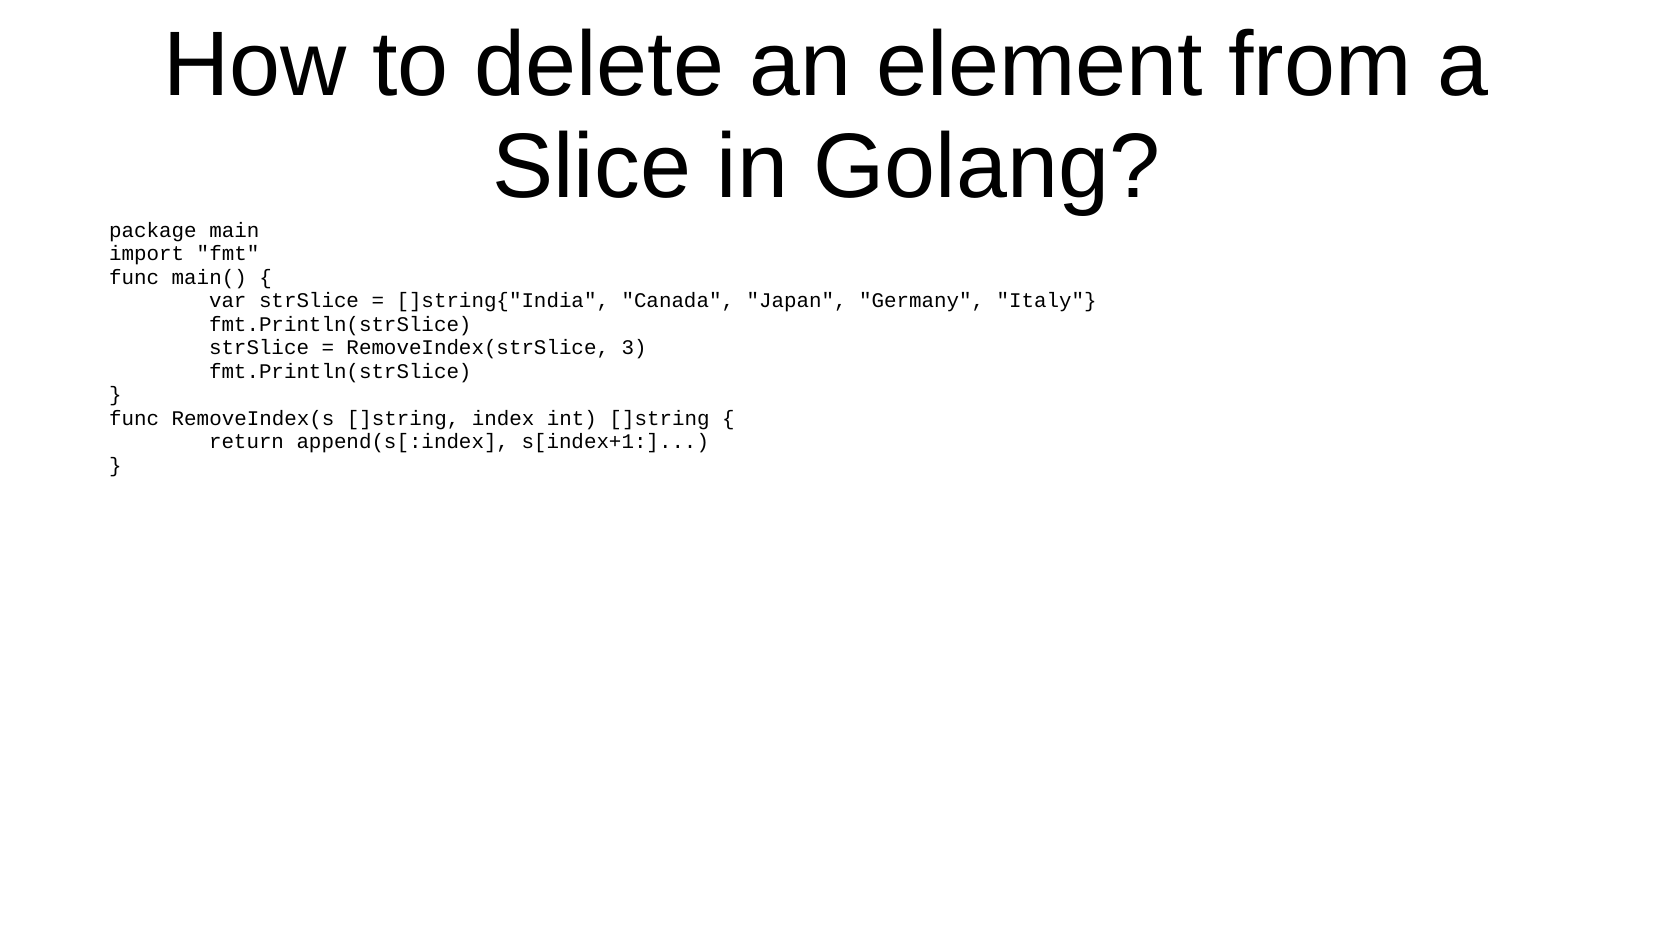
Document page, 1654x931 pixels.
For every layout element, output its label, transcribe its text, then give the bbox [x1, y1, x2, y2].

text_box package main import "fmt" func main() { var strSlice = []string{"India", "Canada", "Japan", "Germany", "Italy"} fmt.Println(strSlice) strSlice = RemoveIndex(strSlice, 3) fmt.Println(strSlice) } func RemoveIndex(s []string, index int) []string { return append(s[:index], s[index+1:]...) } [94, 212, 1341, 686]
title How to delete an element from a Slice in Golang? [82, 12, 1571, 218]
